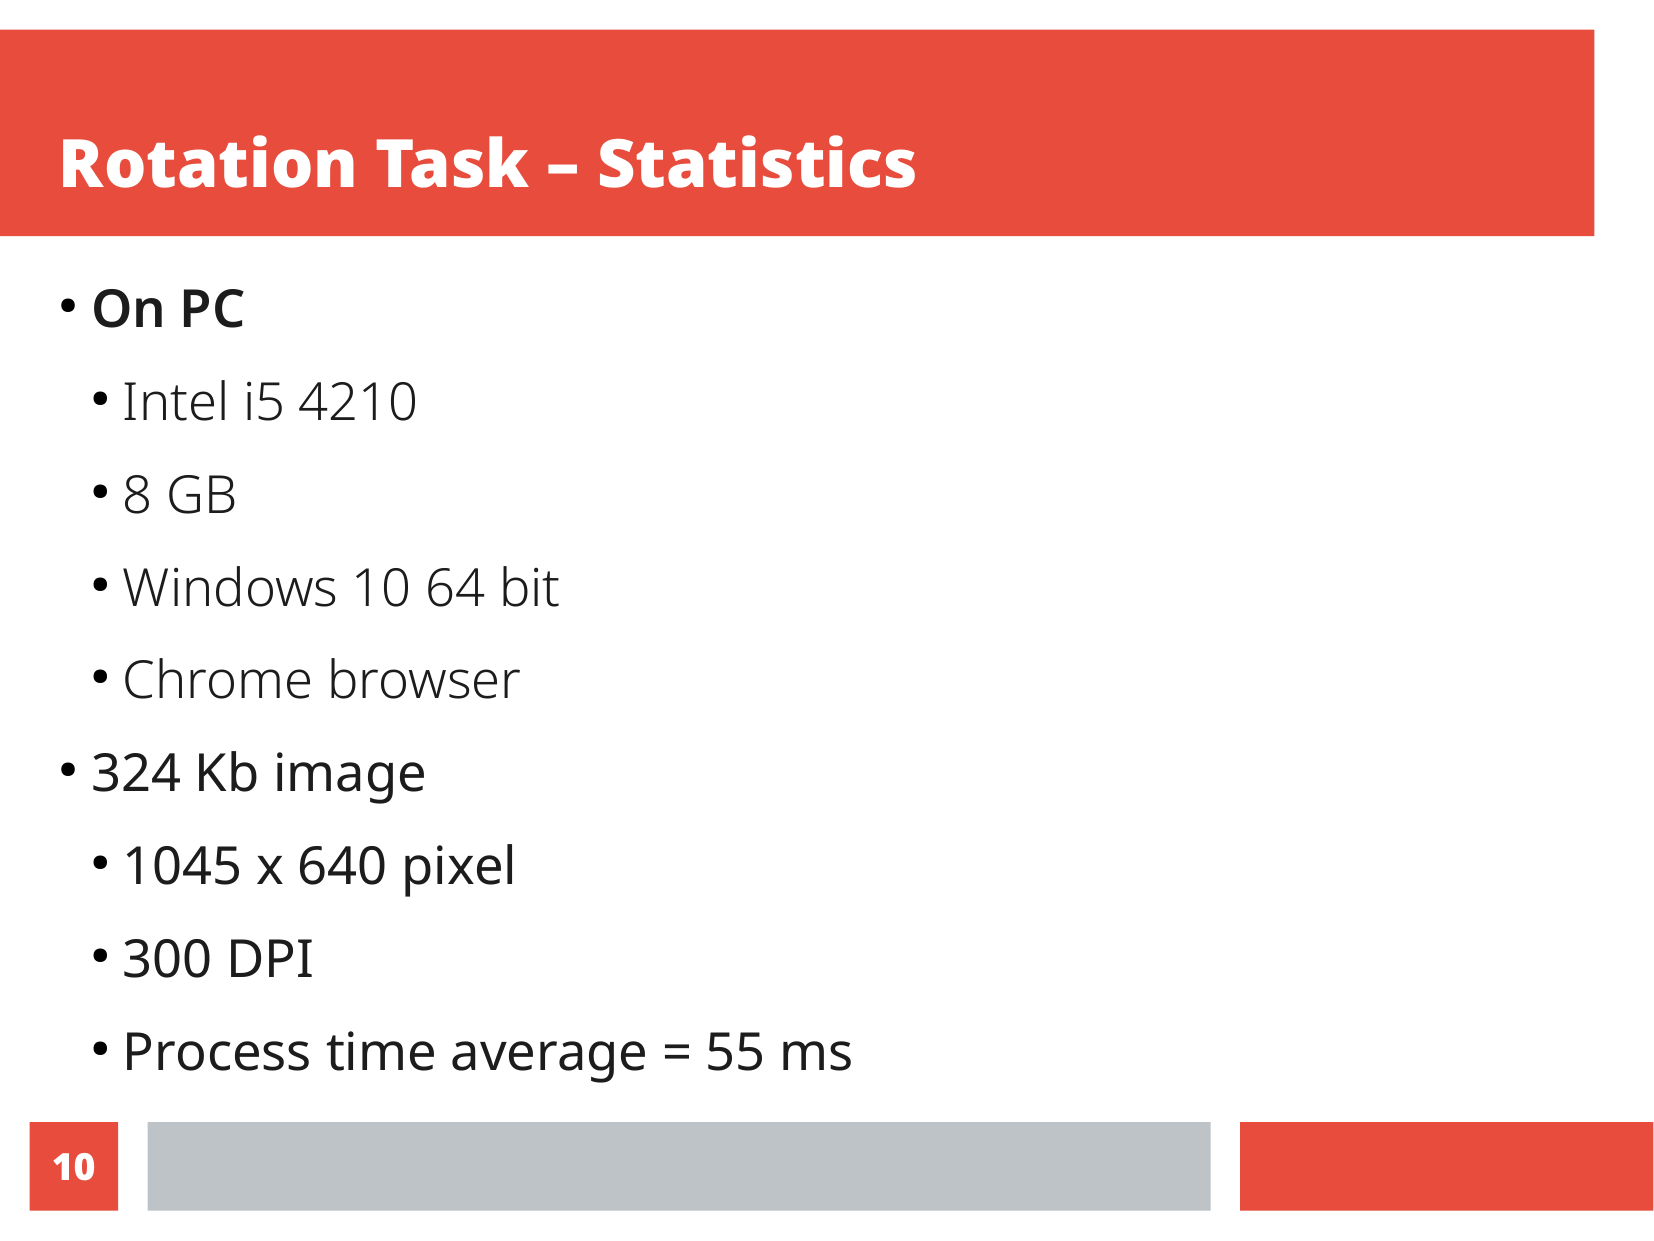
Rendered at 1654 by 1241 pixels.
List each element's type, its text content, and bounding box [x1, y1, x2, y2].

title Rotation Task – Statistics [59, 59, 1595, 207]
list On PC Intel i5 4210 8 GB Windows 10 64 bit Chrome browser 324 Kb image 1045 x 640 pixel 300 DPI Process time average = 55 ms [59, 271, 1565, 1092]
